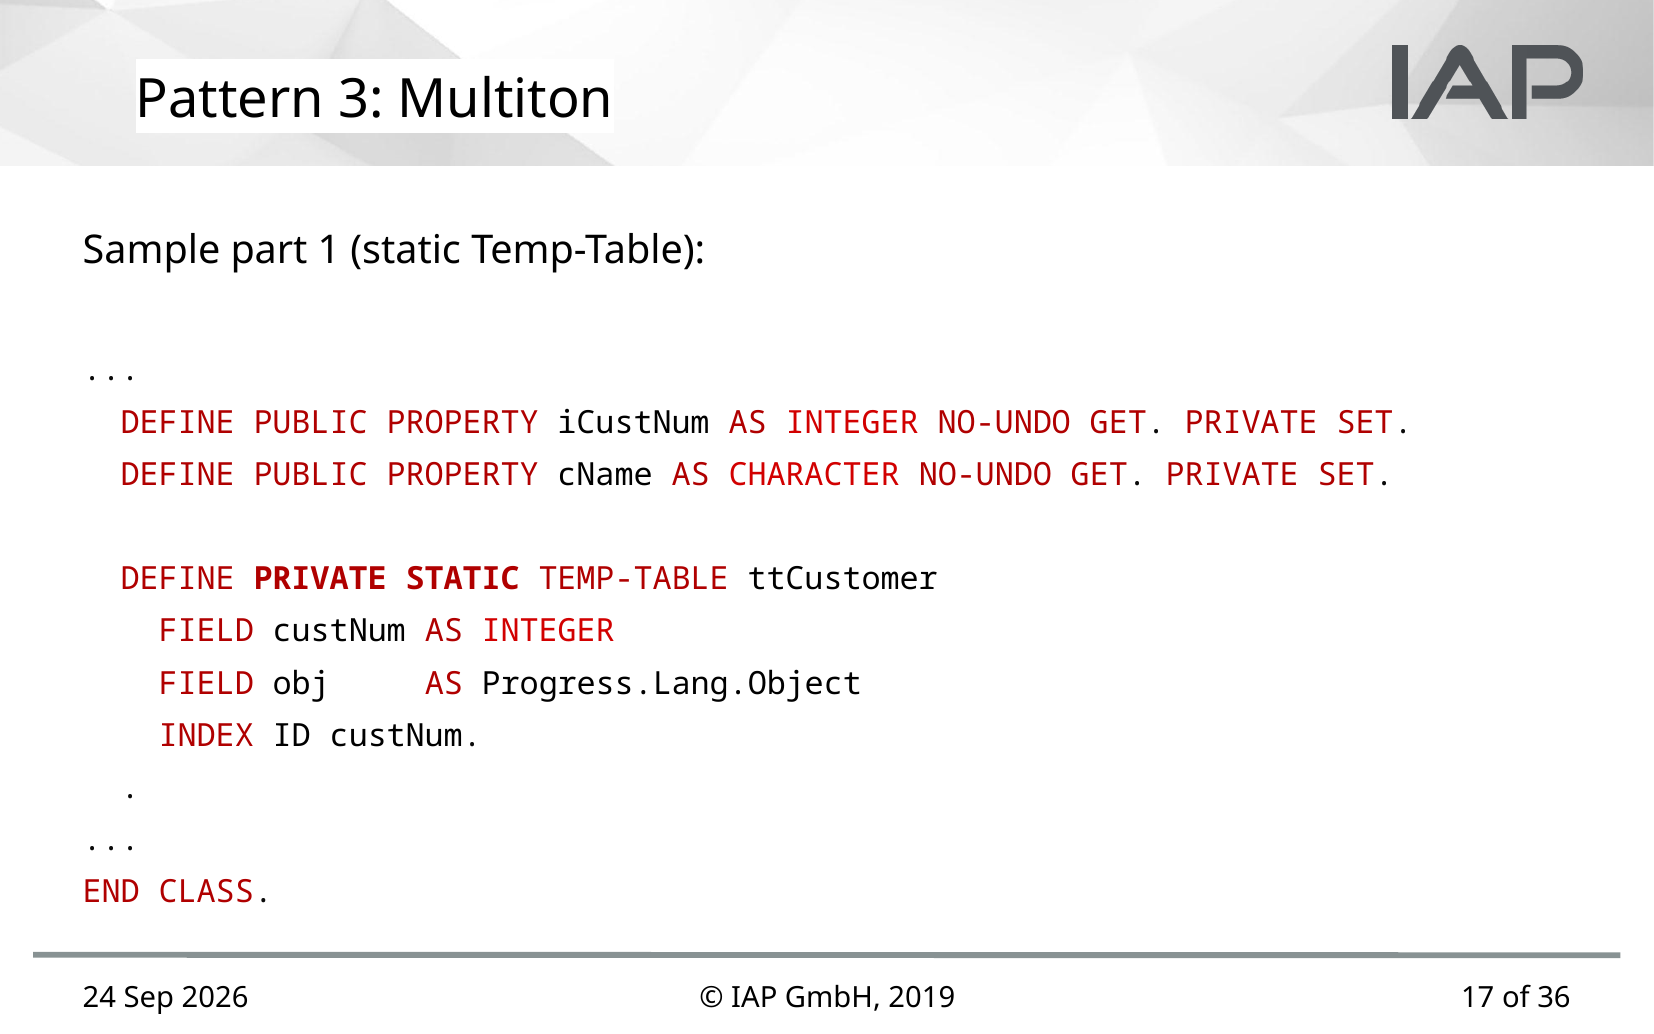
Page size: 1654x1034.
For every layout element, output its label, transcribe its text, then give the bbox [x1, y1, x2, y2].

title Pattern 3: Multiton [135, 41, 1264, 152]
list Sample part 1 (static Temp-Table): [82, 221, 1571, 294]
list ... DEFINE PUBLIC PROPERTY iCustNum AS INTEGER NO-UNDO GET. PRIVATE SET. DEFINE PUBLIC PROPERTY cName AS CHARACTER NO-UNDO GET. PRIVATE SET. DEFINE PRIVATE STATIC TEMP-TABLE ttCustomer FIELD custNum AS INTEGER FIELD obj AS Progress.Lang.Object INDEX ID custNum. . ... END CLASS. [82, 294, 1571, 915]
picture [0, 0, 1654, 166]
